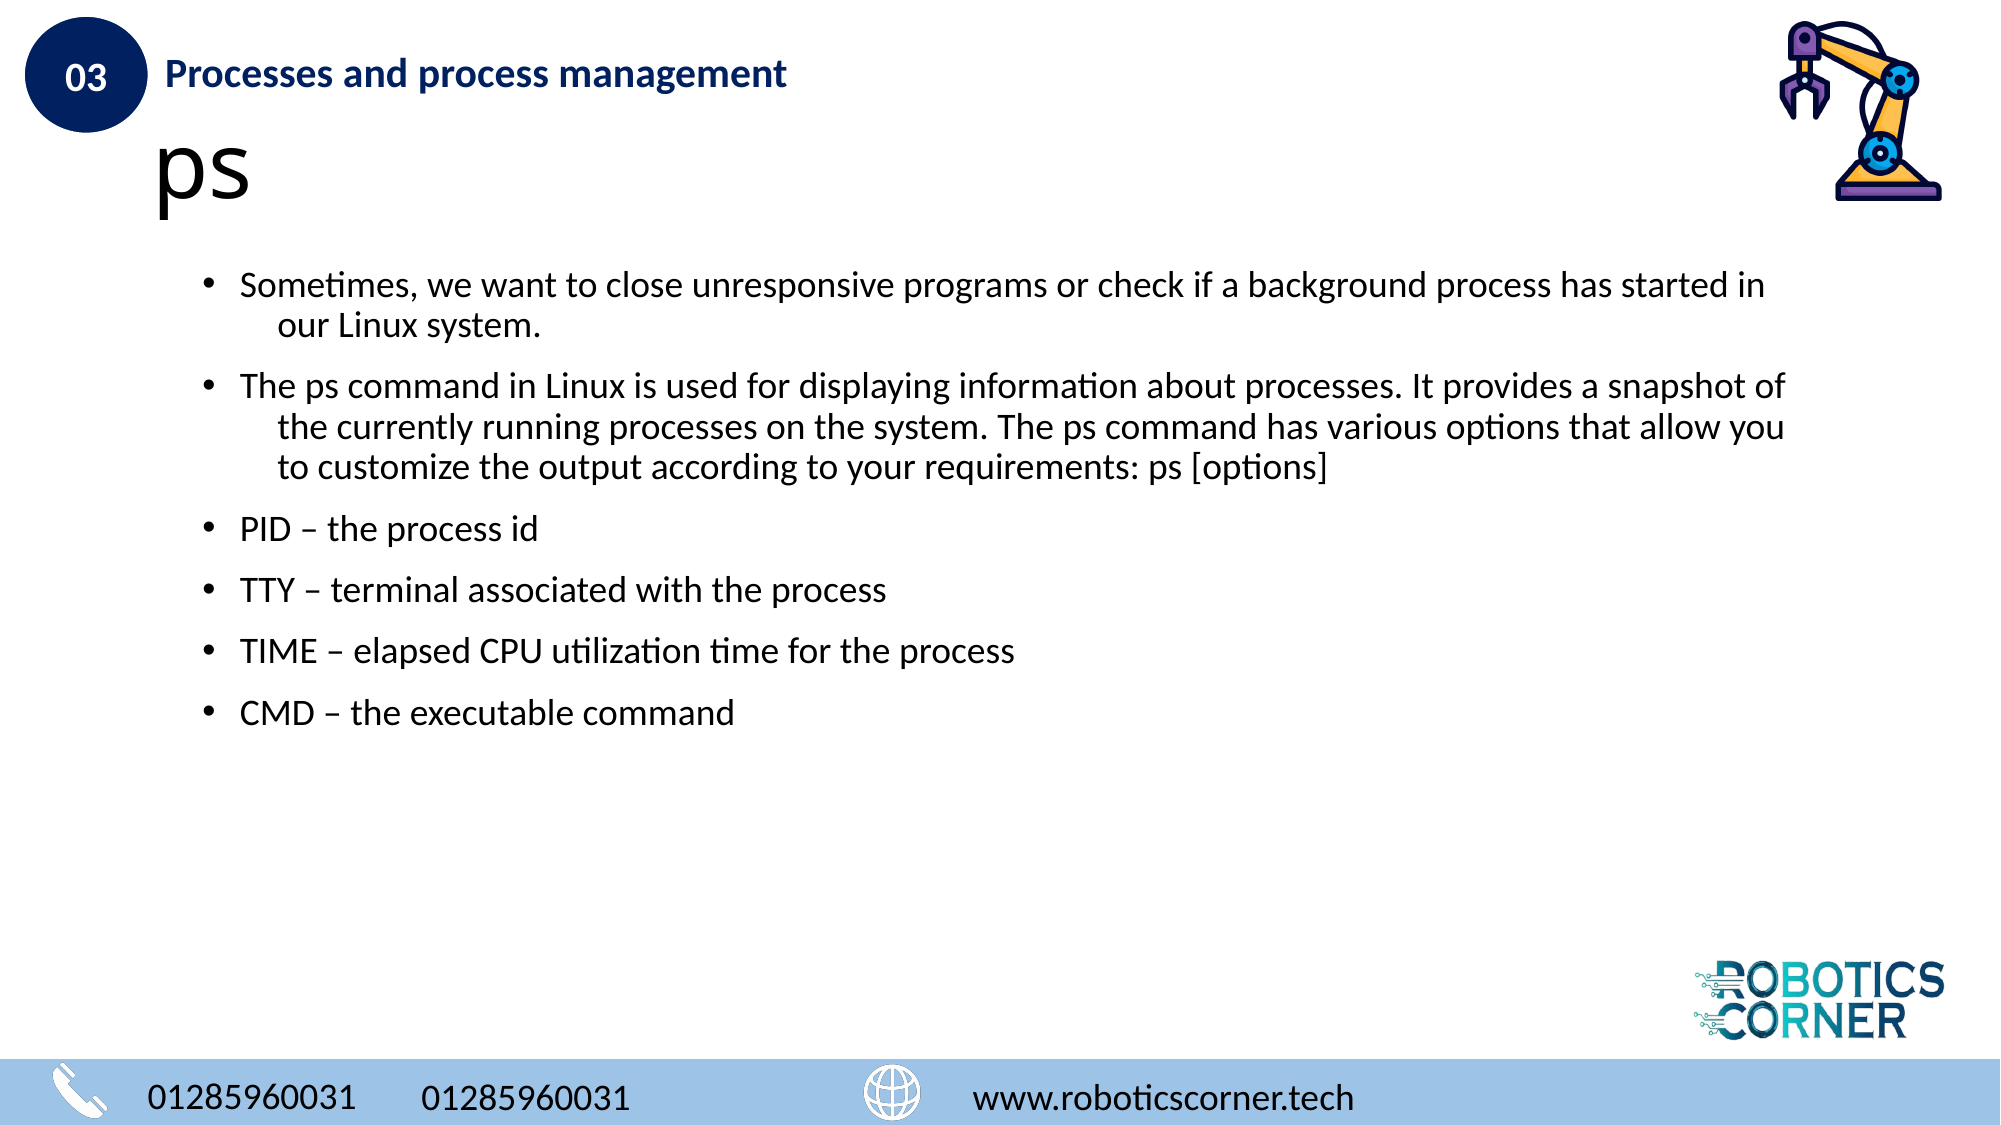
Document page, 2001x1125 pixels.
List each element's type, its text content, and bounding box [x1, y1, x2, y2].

picture [1771, 21, 1950, 201]
picture [858, 1059, 925, 1125]
text_box www.roboticscorner.tech [958, 1065, 1548, 1125]
picture [47, 1057, 113, 1124]
text_box 01285960031 [133, 1064, 438, 1124]
picture [1680, 859, 1953, 1059]
text_box 01285960031 [407, 1065, 768, 1125]
text_box [925, 1059, 2000, 1125]
text_box [0, 1059, 858, 1125]
text_box Sometimes, we want to close unresponsive programs or check if a background process has started in our Linux system. The ps command in Linux is used for displaying information about processes. It provides a snapshot of the currently running processes on the system. The ps command has various options that allow you to customize the output according to your requirements: ps [options] PID – the process id TTY – terminal associated with the process TIME – elapsed CPU utilization time for the process CMD – the executable command [187, 257, 1813, 950]
text_box 03 [22, 14, 150, 136]
text_box Processes and process management [150, 38, 832, 103]
text_box ps [137, 59, 1863, 278]
